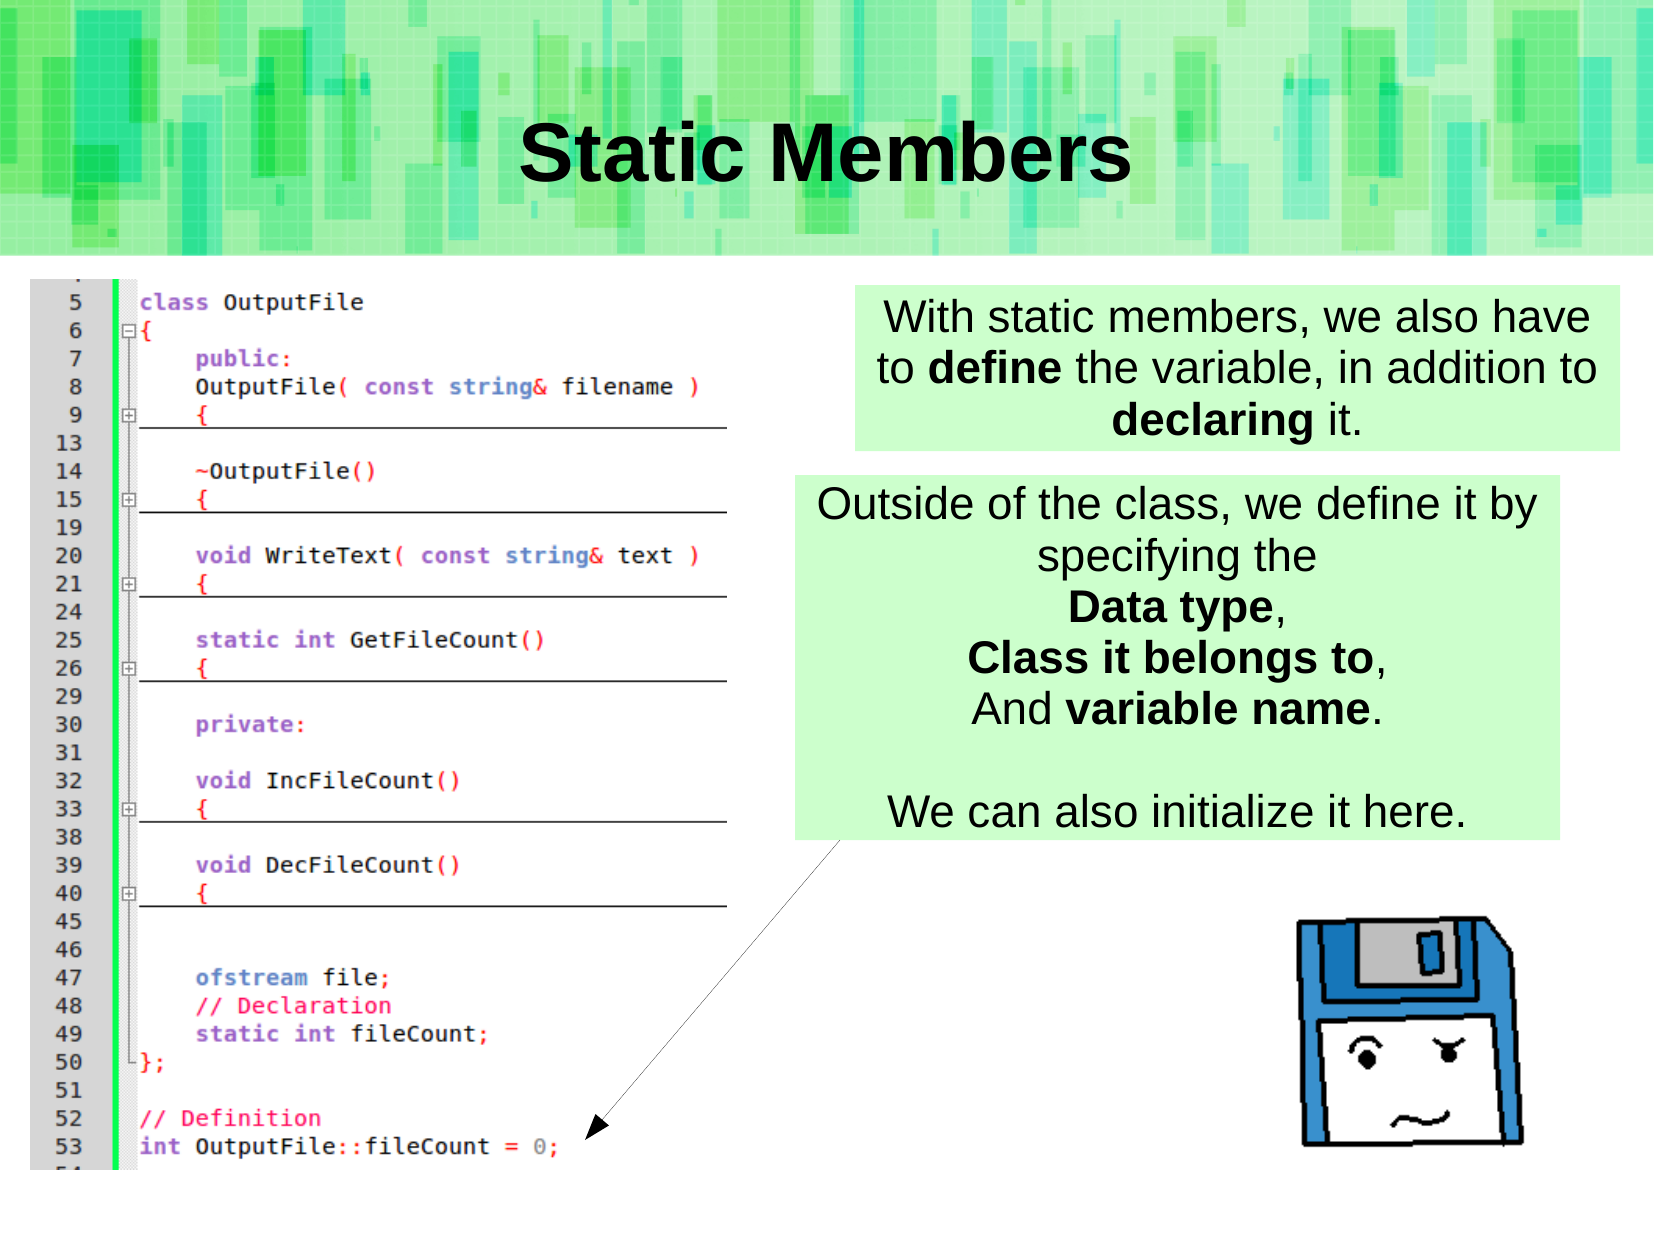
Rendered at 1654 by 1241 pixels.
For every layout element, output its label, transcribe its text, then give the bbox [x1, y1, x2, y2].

title Static Members [82, 49, 1571, 257]
text_box Outside of the class, we define it by specifying the Data type, Class it belongs to, And variable name. We can also initialize it here. [795, 475, 1561, 841]
picture [0, 0, 1654, 1241]
text_box With static members, we also have to define the variable, in addition to declaring it. [855, 285, 1621, 452]
